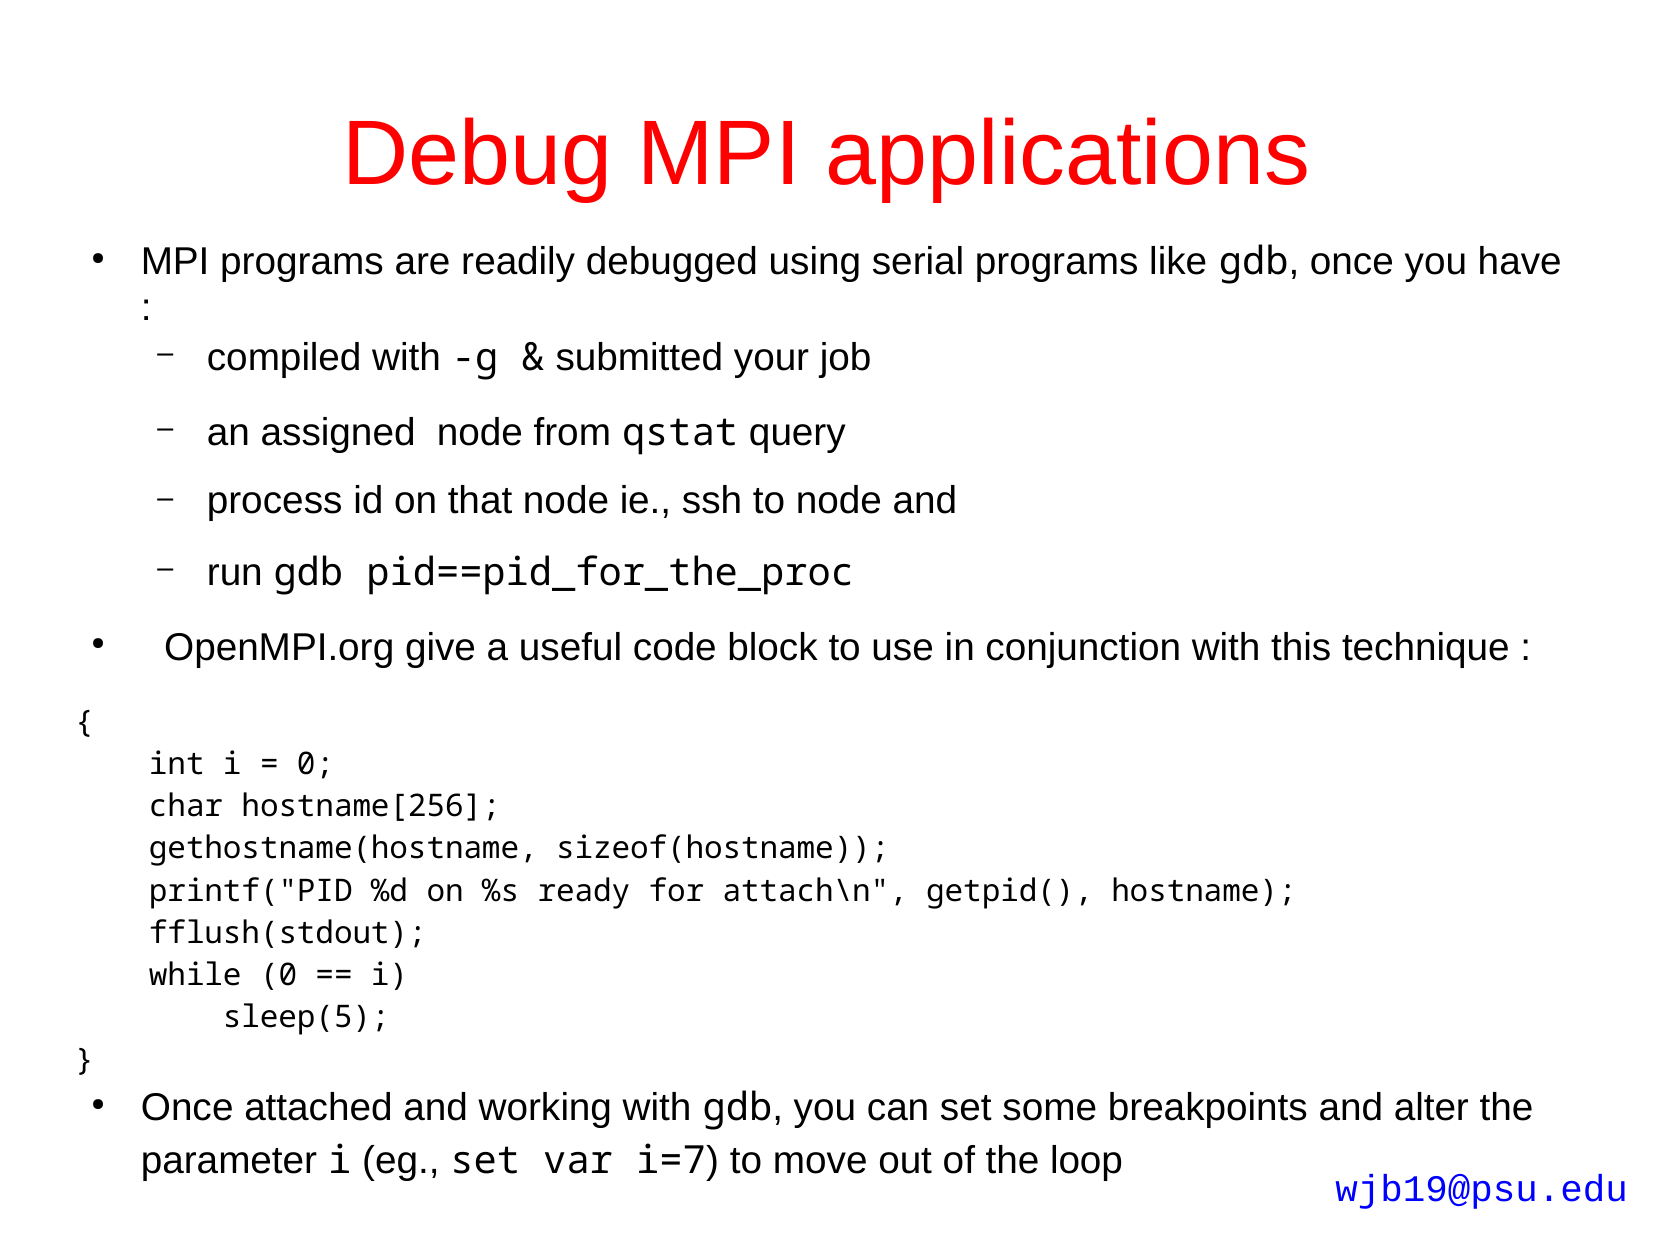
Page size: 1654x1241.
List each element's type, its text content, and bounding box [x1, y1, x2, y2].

text_box wjb19@psu.edu [1320, 1162, 1643, 1220]
title Debug MPI applications [82, 49, 1571, 257]
list MPI programs are readily debugged using serial programs like gdb, once you have : compiled with -g & submitted your job an assigned node from qstat query process id on that node ie., ssh to node and run gdb pid==pid_for_the_proc OpenMPI.org give a useful code block to use in conjunction with this technique : { int i = 0; char hostname[256]; gethostname(hostname, sizeof(hostname)); printf("PID %d on %s ready for attach\n", getpid(), hostname); fflush(stdout); while (0 == i) sleep(5); } Once attached and working with gdb, you can set some breakpoints and alter the parameter i (eg., set var i=7) to move out of the loop [75, 232, 1564, 1186]
